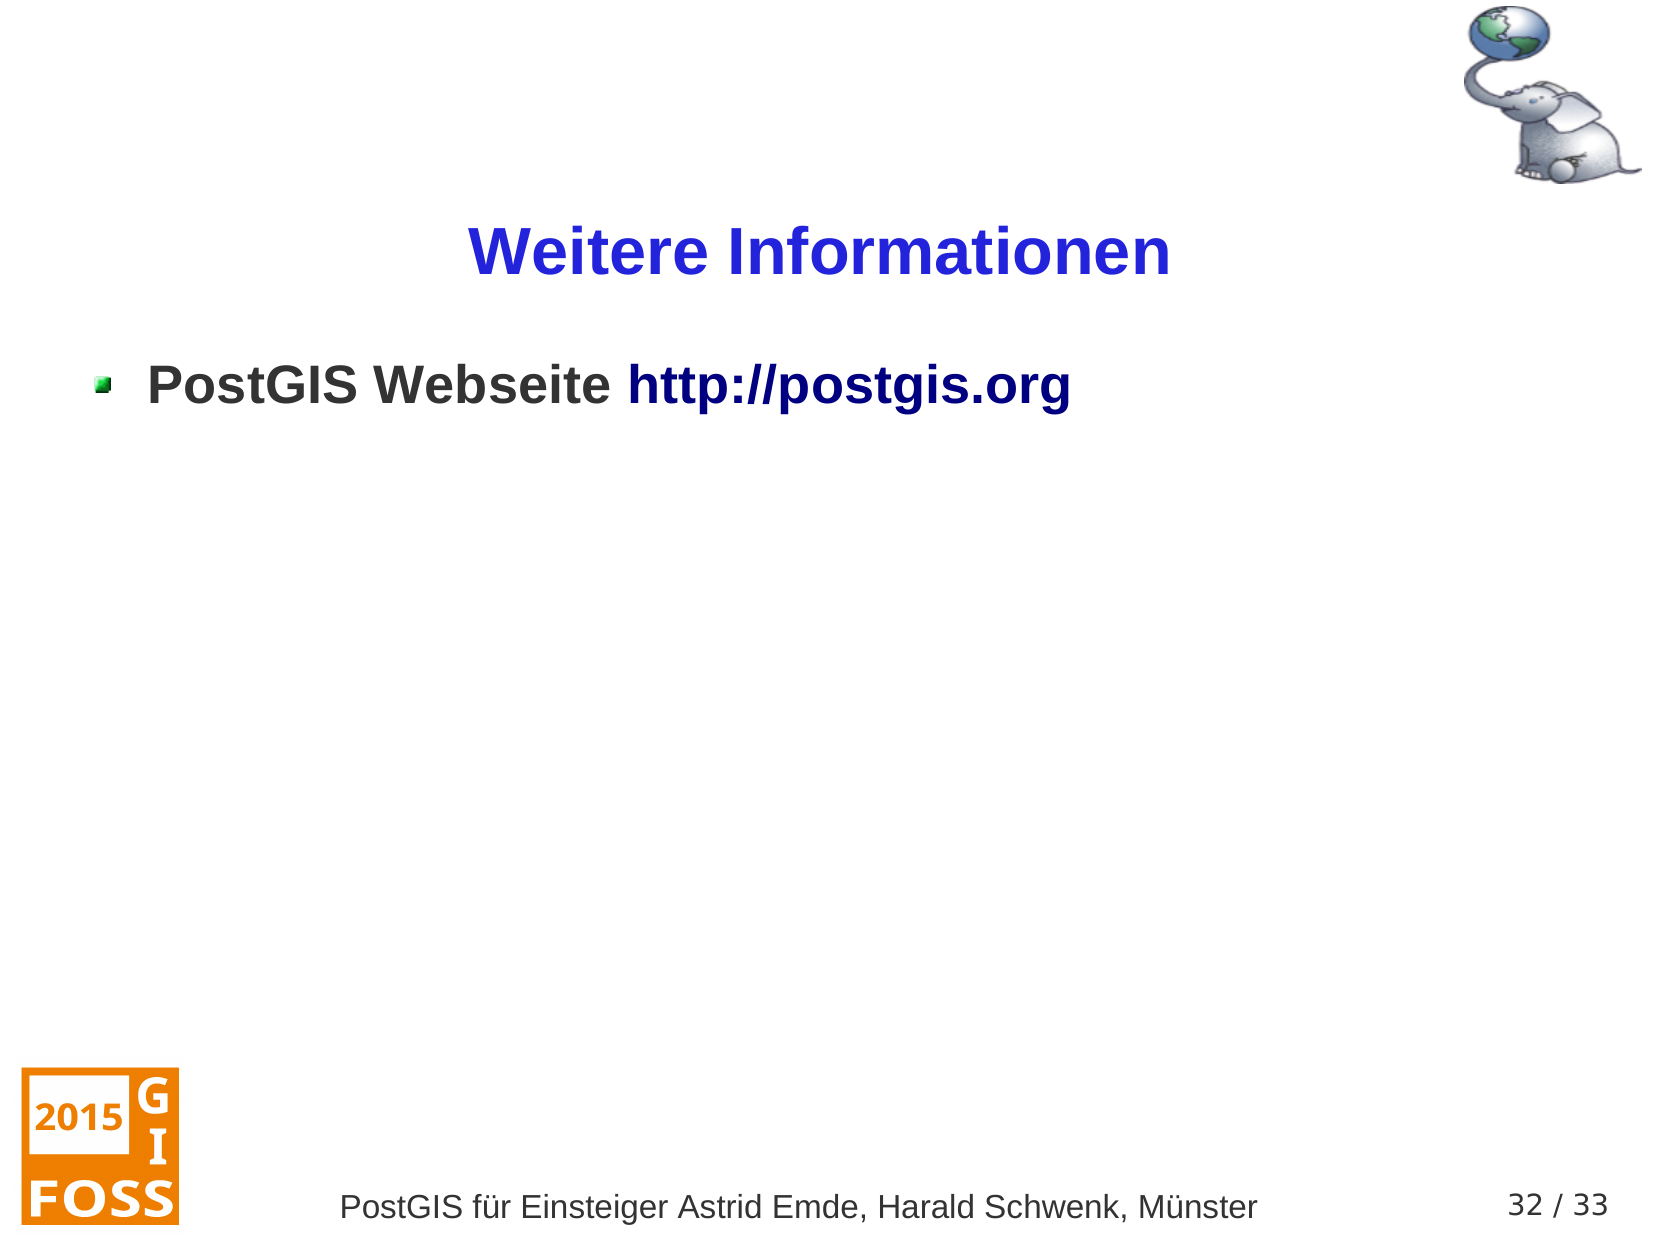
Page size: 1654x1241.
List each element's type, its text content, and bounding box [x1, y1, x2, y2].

title Weitere Informationen [76, 177, 1565, 325]
picture [11, 1057, 189, 1235]
picture [1464, 6, 1642, 184]
list PostGIS Webseite http://postgis.org [76, 354, 1565, 1173]
